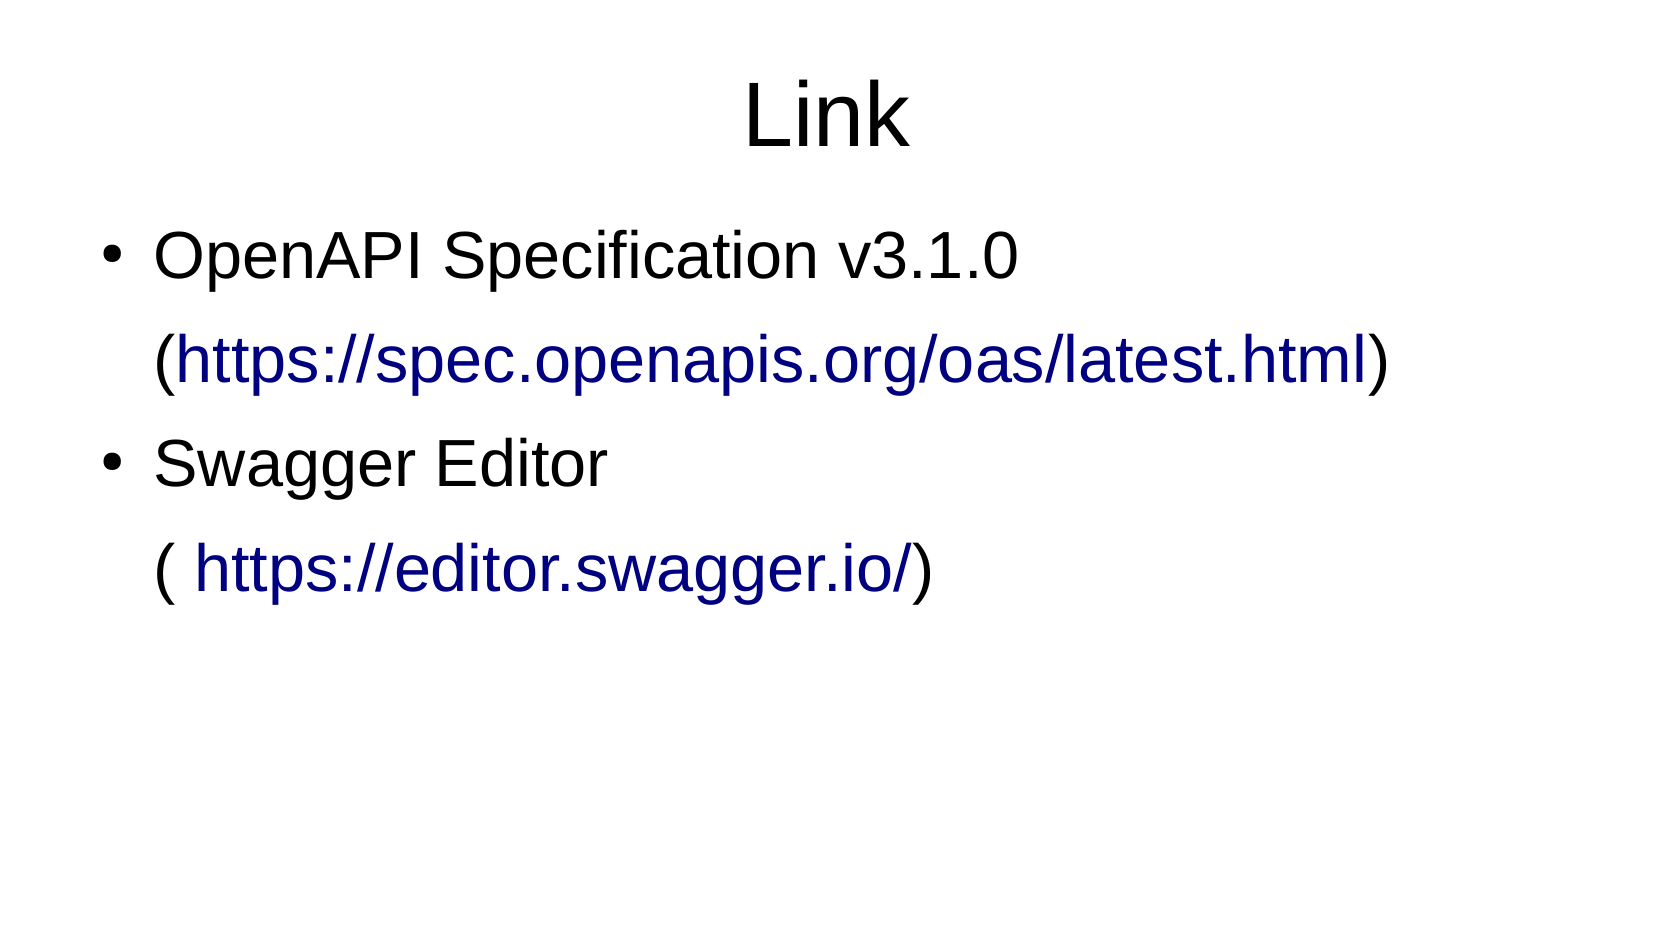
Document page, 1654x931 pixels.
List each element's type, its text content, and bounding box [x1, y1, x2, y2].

title Link [82, 37, 1571, 193]
list OpenAPI Specification v3.1.0 (https://spec.openapis.org/oas/latest.html) Swagger Editor ( https://editor.swagger.io/) [82, 217, 1571, 758]
